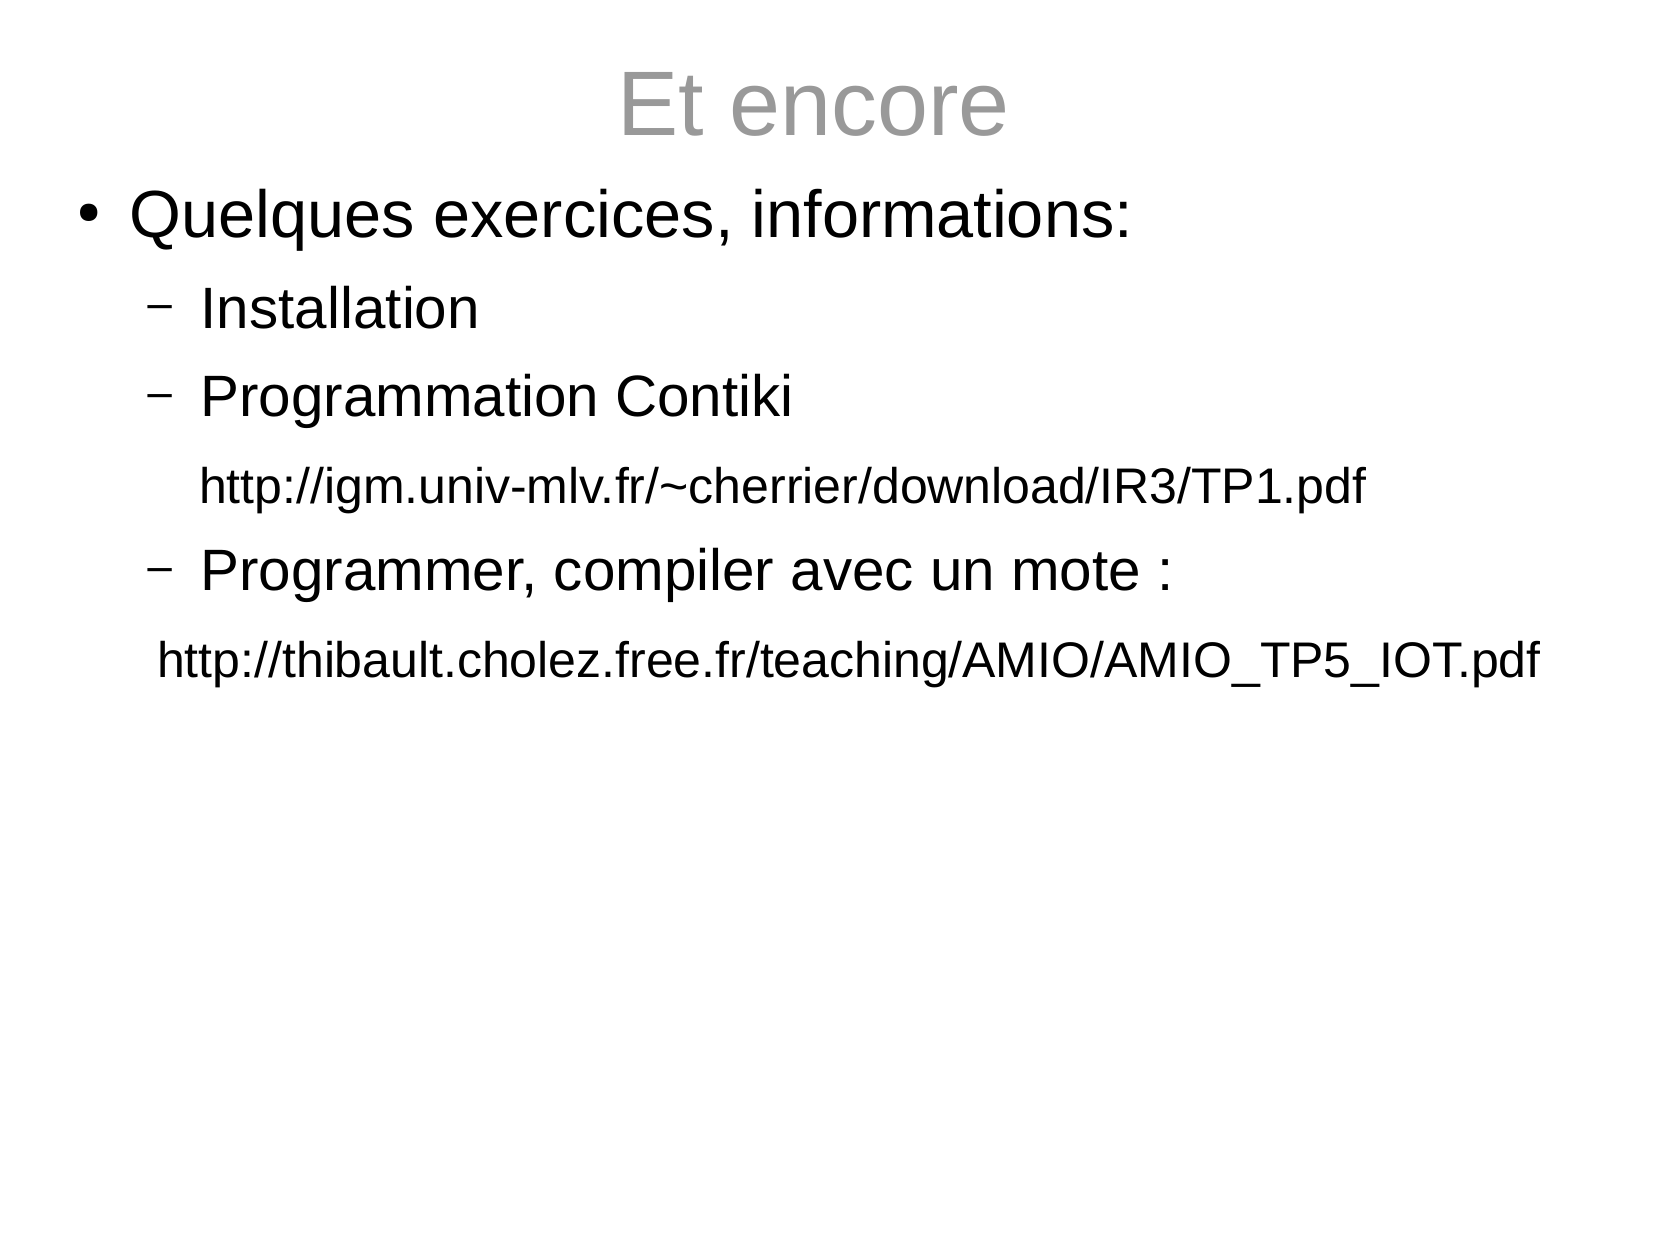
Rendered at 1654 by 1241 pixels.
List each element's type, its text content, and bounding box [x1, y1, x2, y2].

title Et encore [82, 0, 1571, 208]
list Quelques exercices, informations: Installation Programmation Contiki http://igm.univ-mlv.fr/~cherrier/download/IR3/TP1.pdf Programmer, compiler avec un mote : http://thibault.cholez.free.fr/teaching/AMIO/AMIO_TP5_IOT.pdf [59, 177, 1548, 897]
